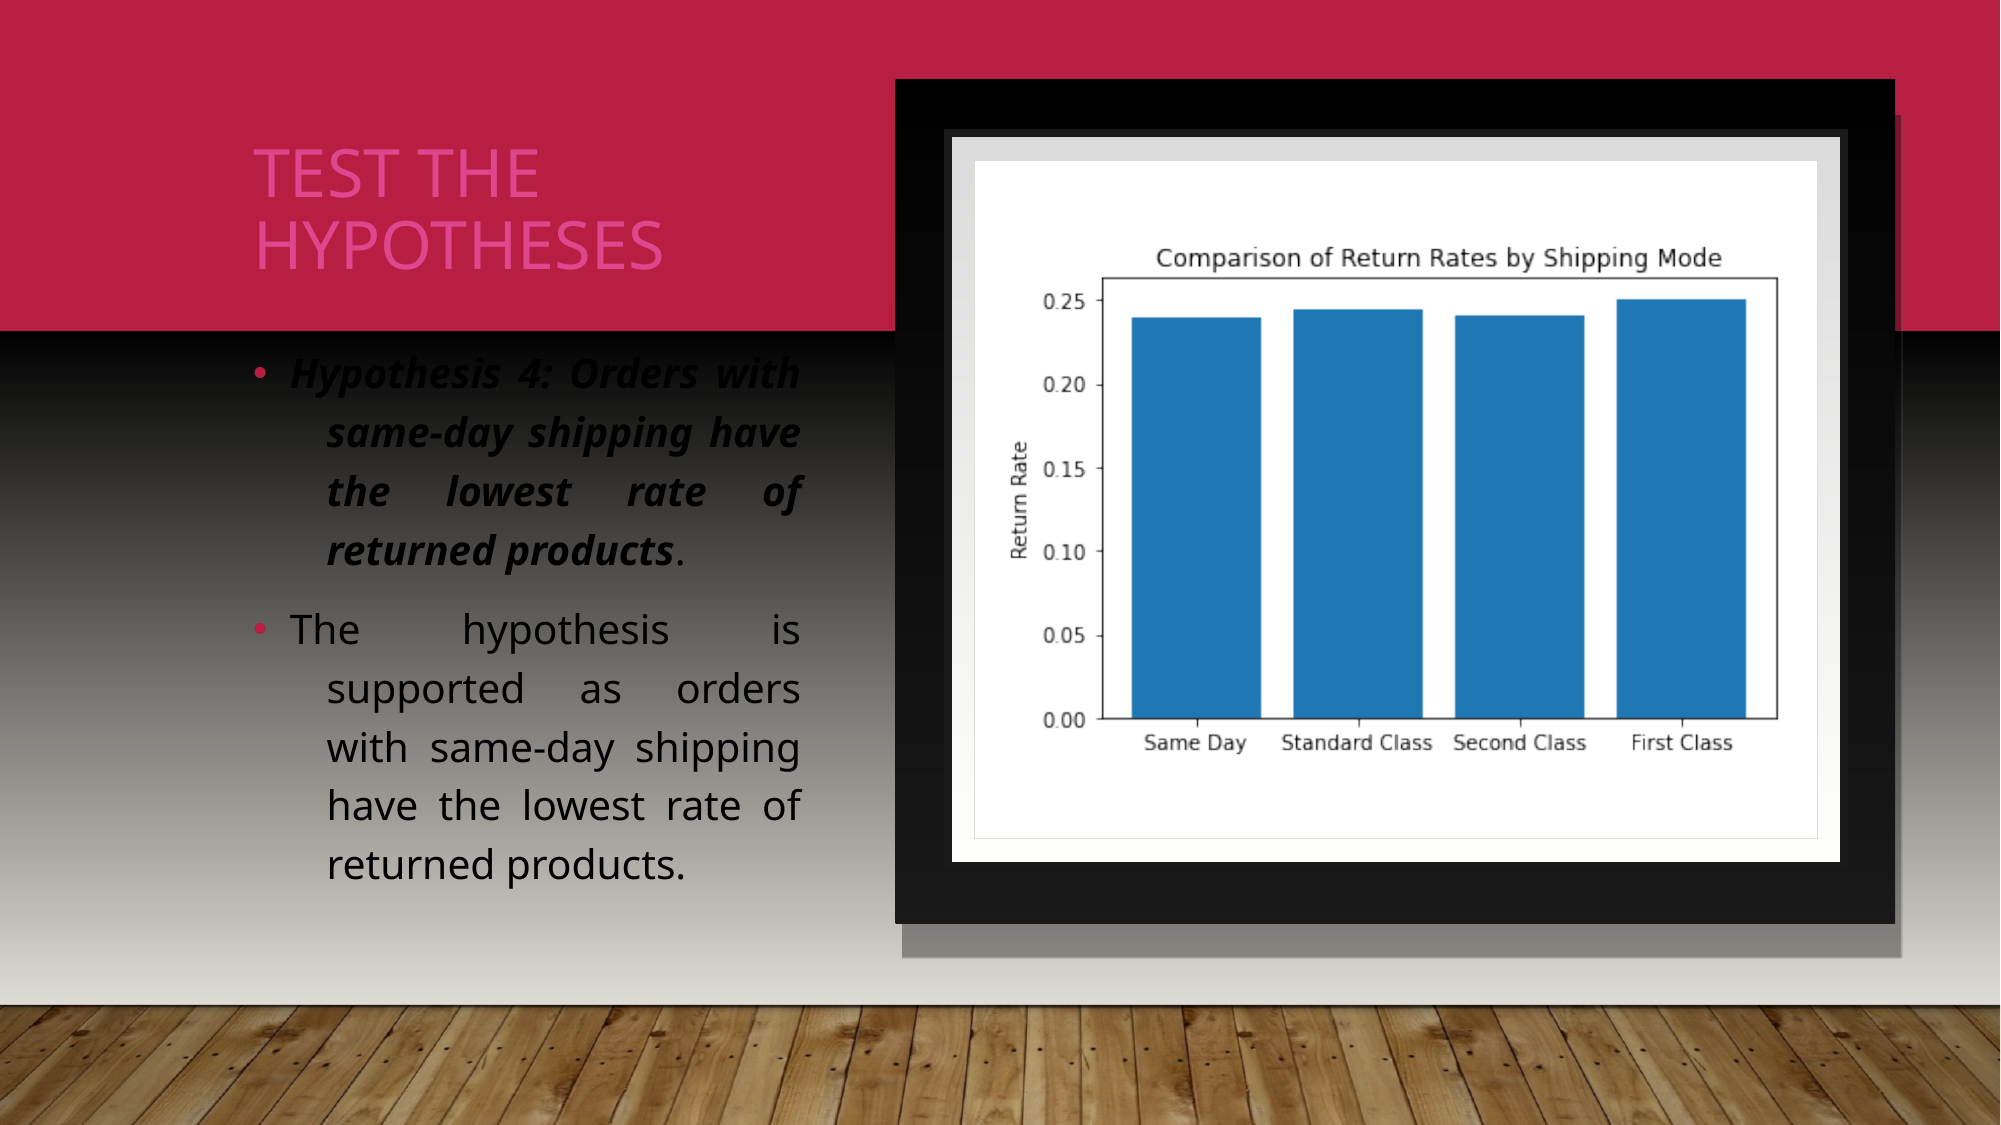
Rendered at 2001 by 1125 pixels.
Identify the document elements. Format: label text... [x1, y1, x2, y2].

list Hypothesis 4: Orders with same-day shipping have the lowest rate of returned products. The hypothesis is supported as orders with same-day shipping have the lowest rate of returned products. [238, 330, 817, 897]
picture [0, 1005, 2000, 1125]
text_box [0, 0, 2000, 1005]
picture [999, 233, 1791, 767]
title Test the hypotheses [238, 131, 818, 305]
